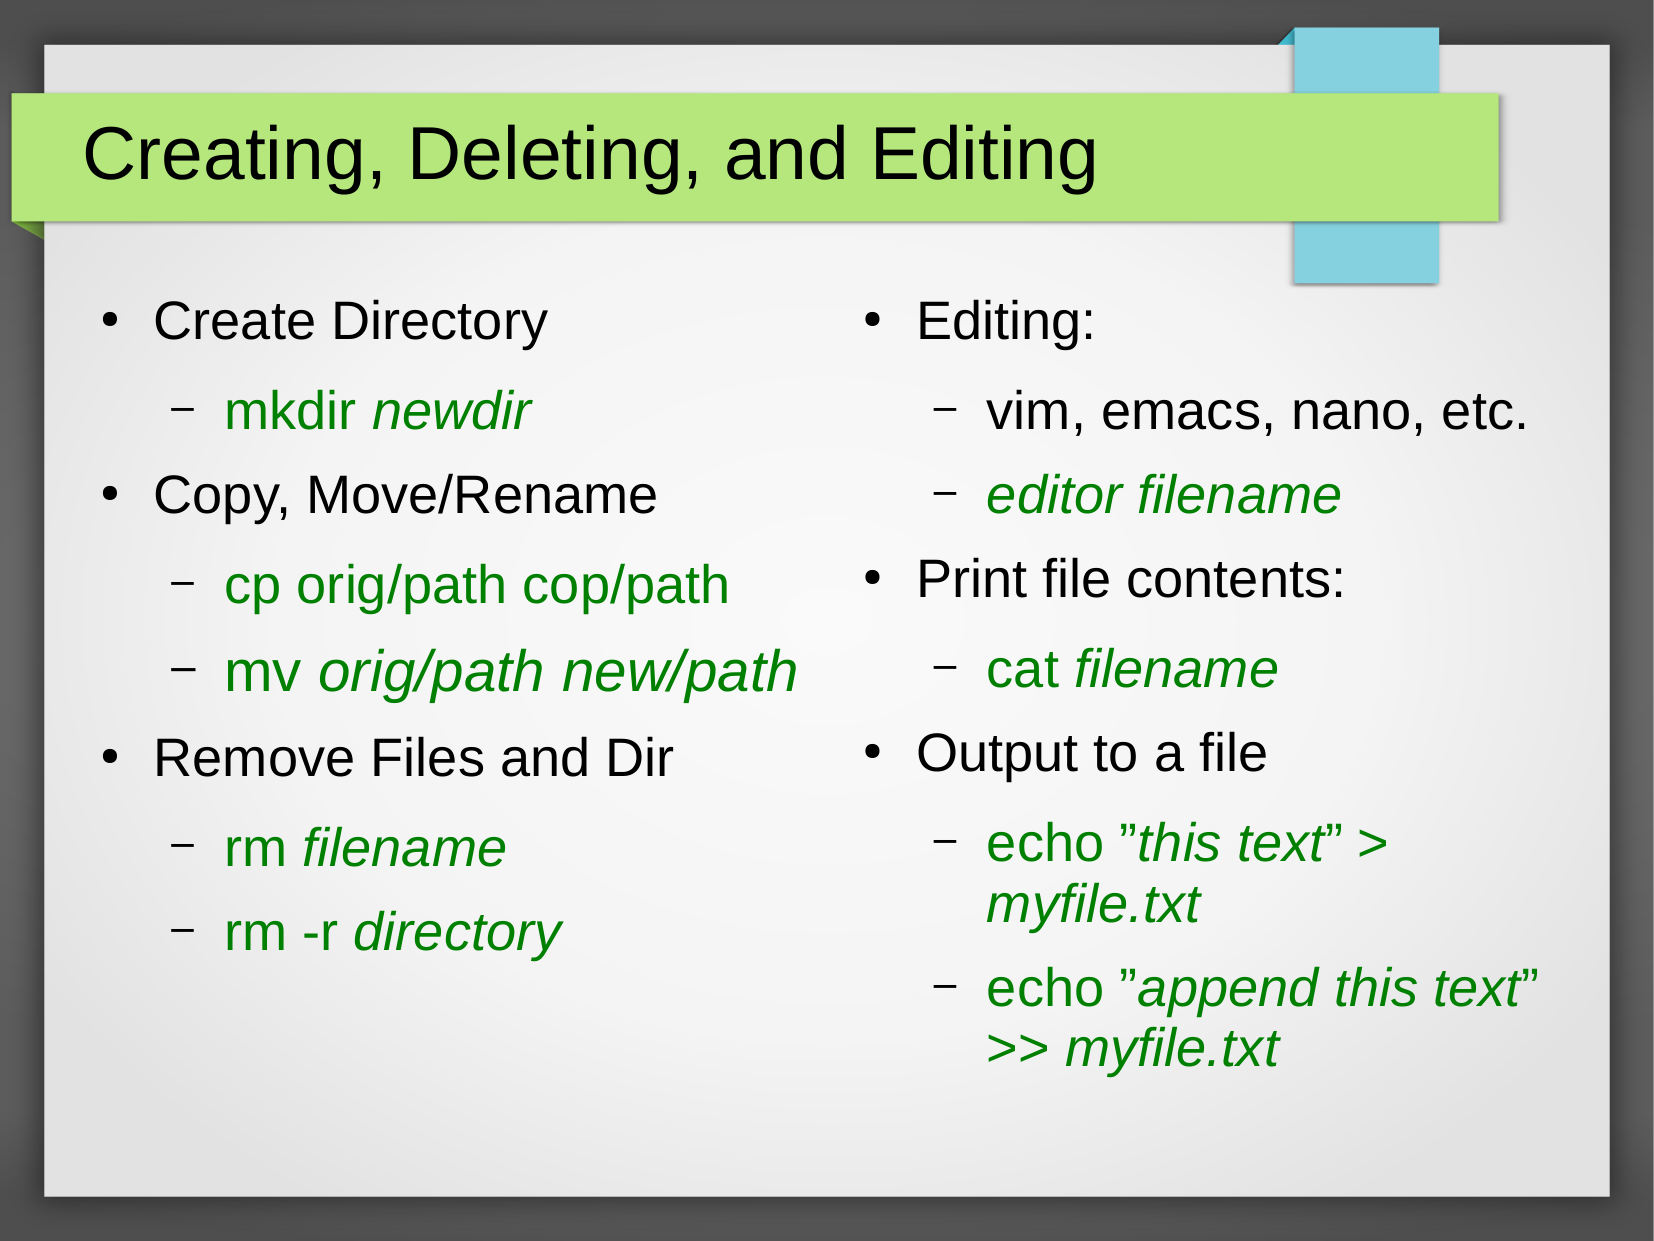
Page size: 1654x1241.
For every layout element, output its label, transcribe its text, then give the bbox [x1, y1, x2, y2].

list Create Directory mkdir newdir Copy, Move/Rename cp orig/path cop/path mv orig/path new/path Remove Files and Dir rm filename rm -r directory [82, 290, 809, 1109]
title Creating, Deleting, and Editing [82, 94, 1264, 213]
picture [0, 0, 1654, 1241]
list Editing: vim, emacs, nano, etc. editor filename Print file contents: cat filename Output to a file echo ”this text” > myfile.txt echo ”append this text” >> myfile.txt [845, 290, 1572, 1218]
